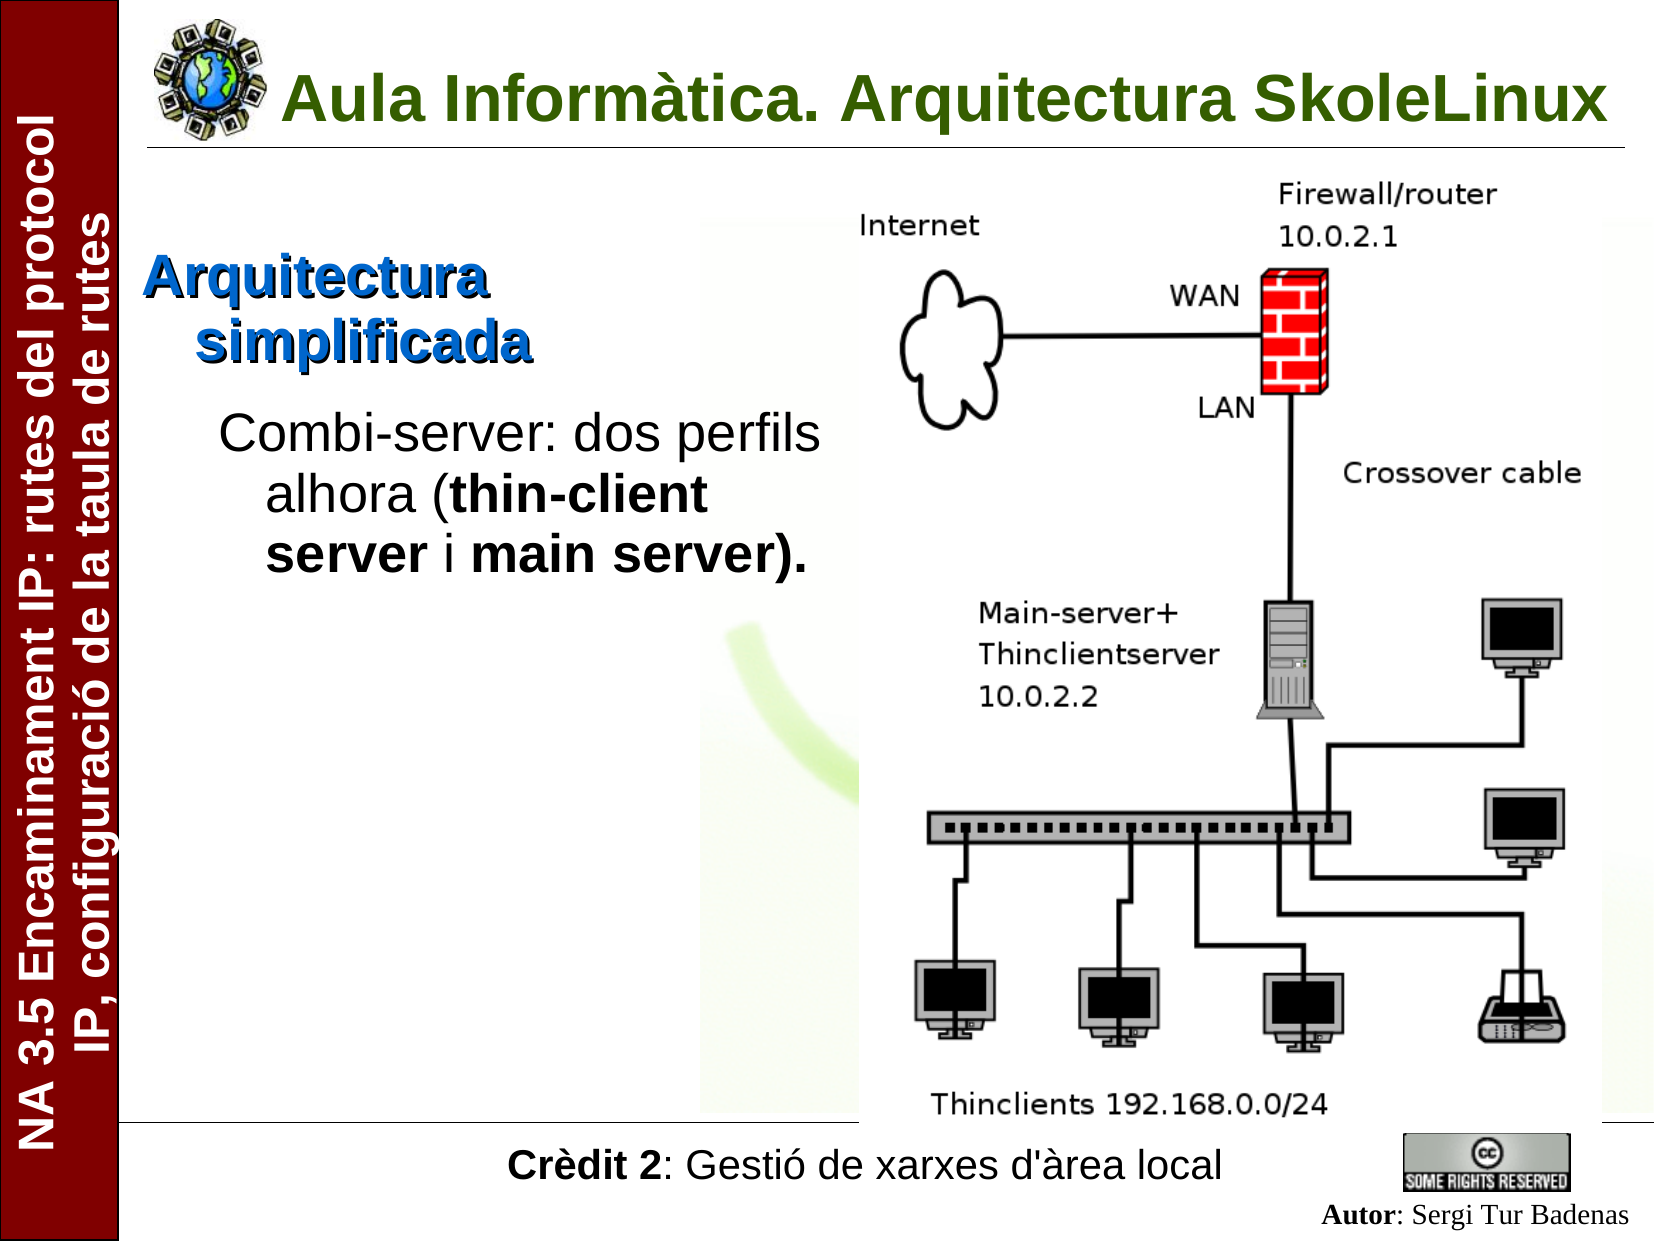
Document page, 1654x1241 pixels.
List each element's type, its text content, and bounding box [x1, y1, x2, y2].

list Arquitectura simplificada Combi-server: dos perfils alhora (thin-client server i main server). [124, 242, 837, 1093]
title Aula Informàtica. Arquitectura SkoleLinux [183, 49, 1654, 148]
picture [700, 176, 1654, 1192]
picture [154, 19, 268, 142]
